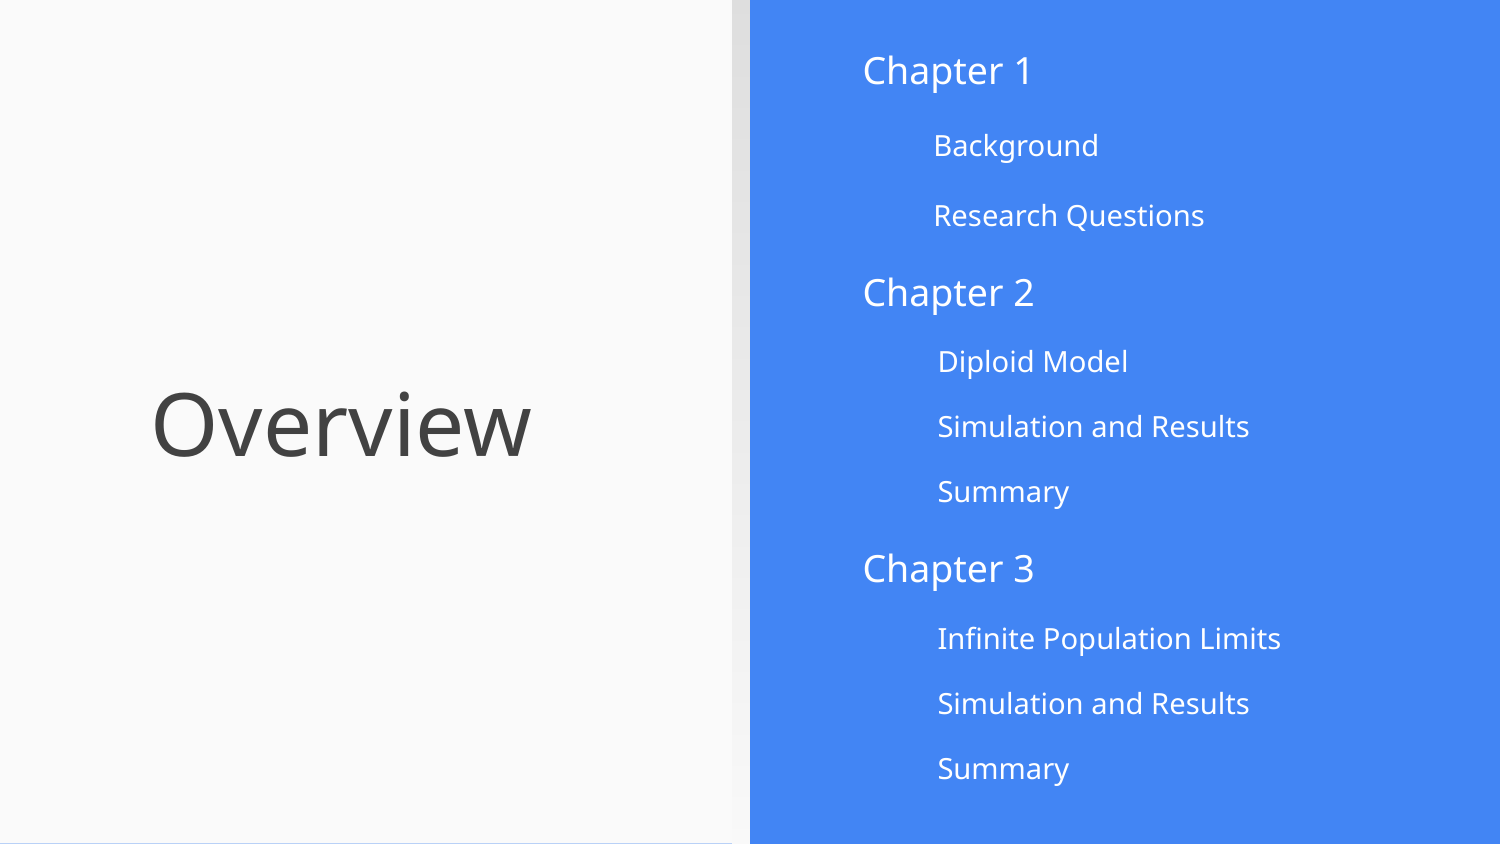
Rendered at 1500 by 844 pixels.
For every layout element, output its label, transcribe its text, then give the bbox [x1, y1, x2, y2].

list Chapter 1 Background Research Questions Chapter 2 Diploid Model Simulation and Results Summary Chapter 3 Infinite Population Limits Simulation and Results Summary [810, 45, 1440, 781]
title Overview [43, 313, 708, 530]
